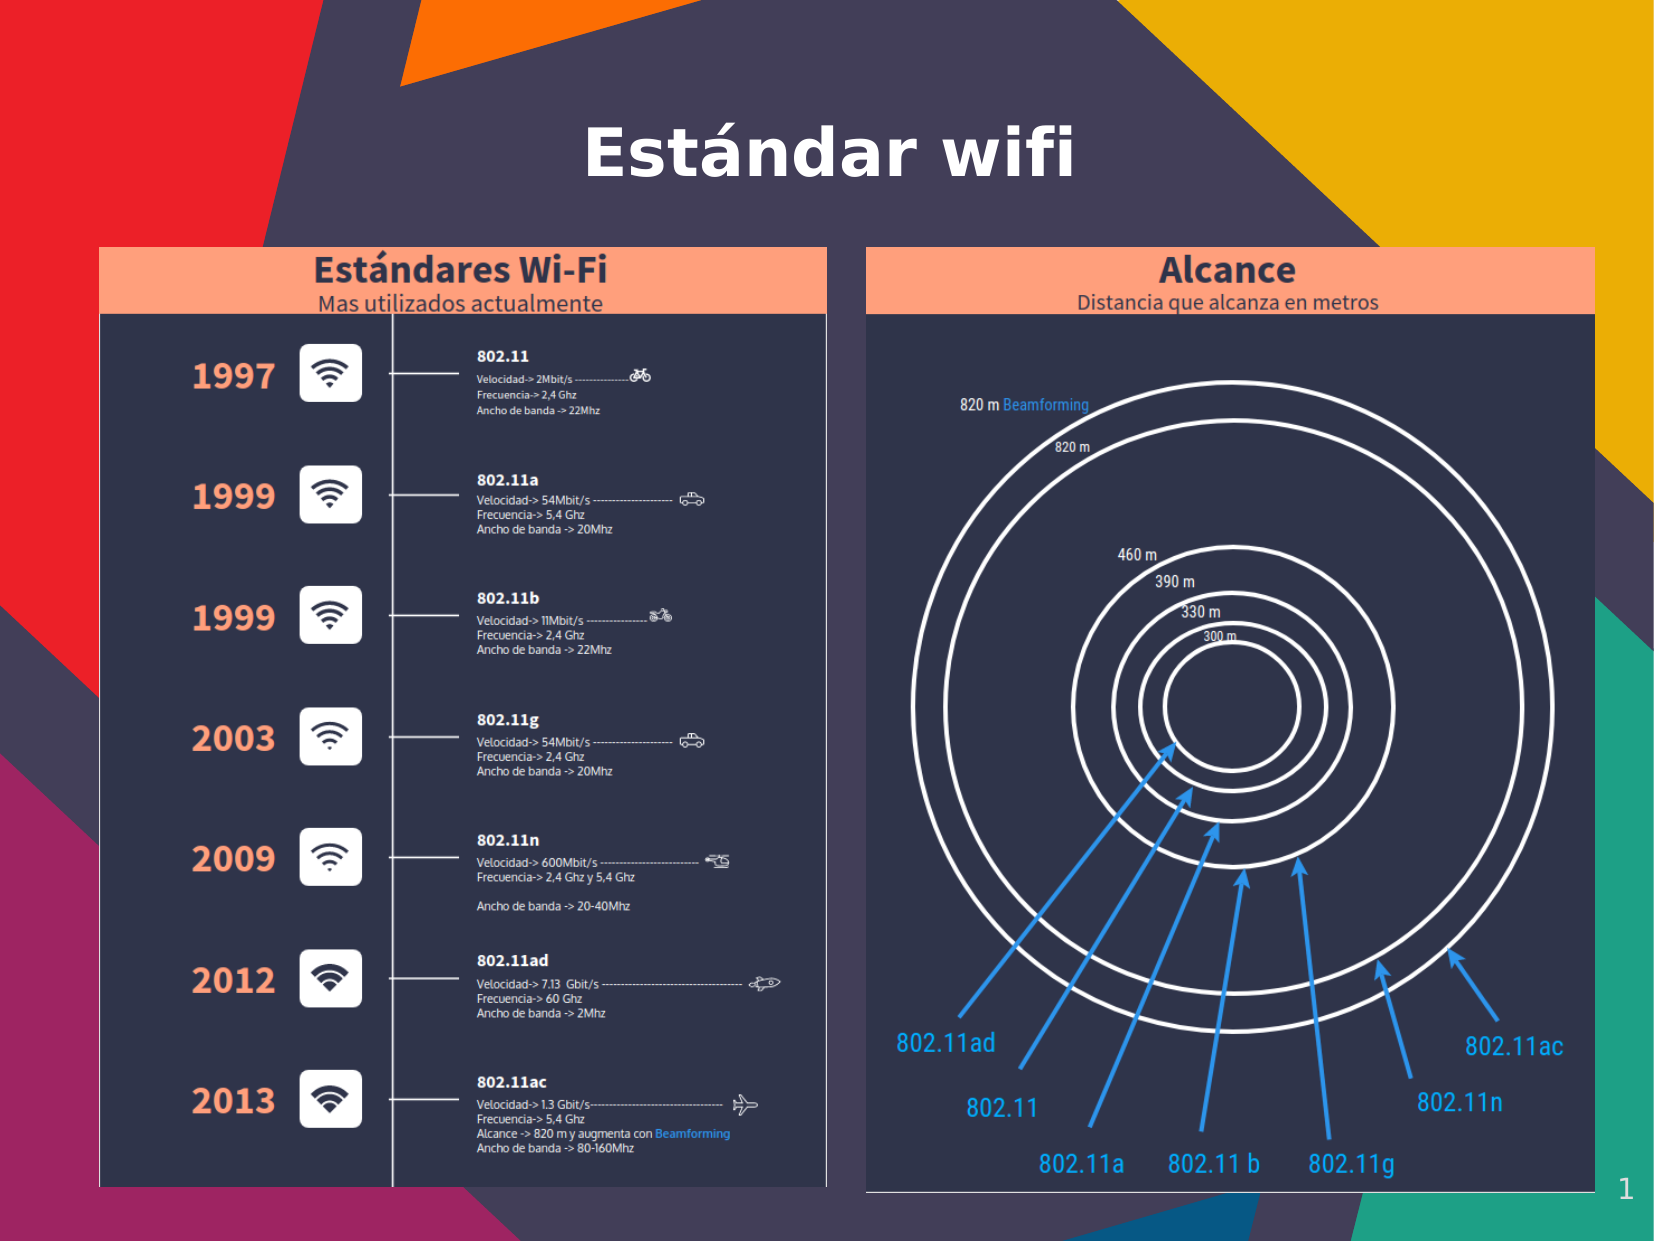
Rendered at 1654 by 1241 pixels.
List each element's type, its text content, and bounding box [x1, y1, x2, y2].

picture [99, 247, 827, 1187]
title Estándar wifi [289, 49, 1372, 257]
picture [866, 247, 1595, 1193]
